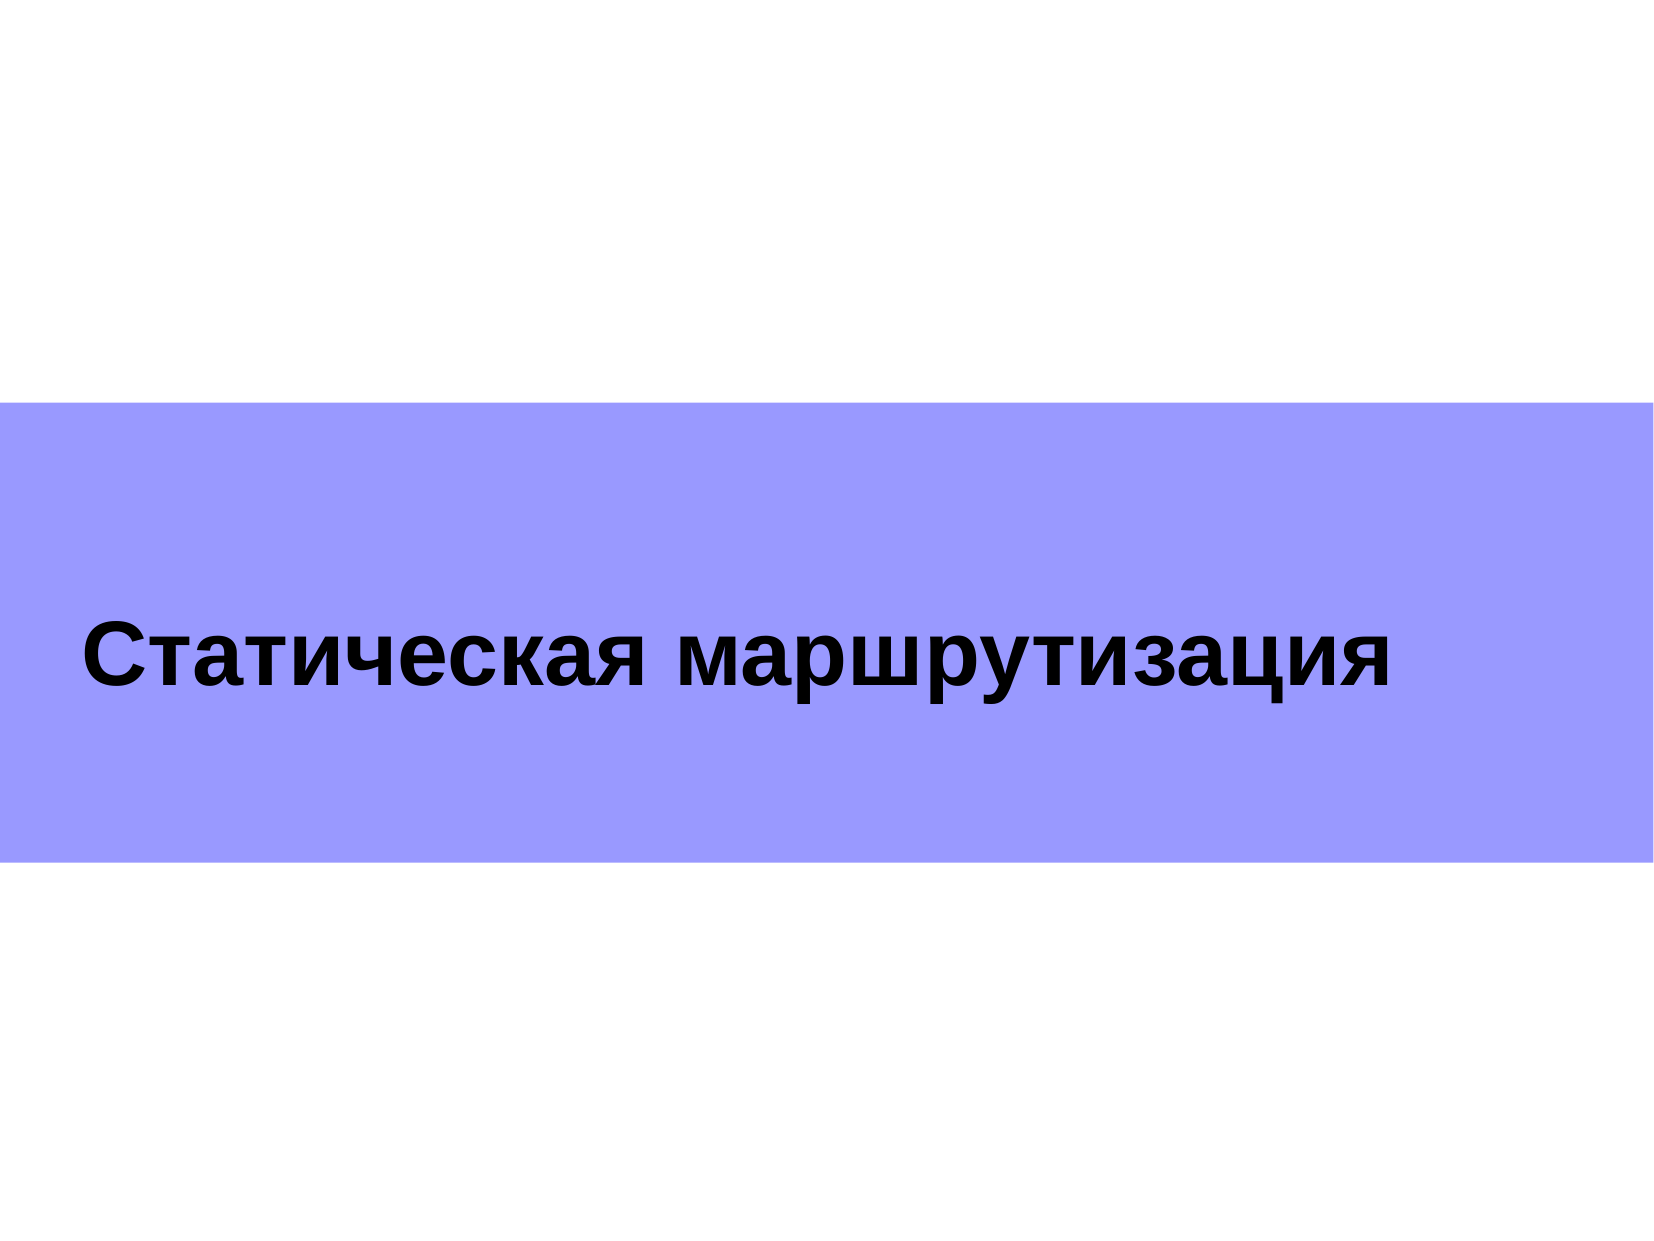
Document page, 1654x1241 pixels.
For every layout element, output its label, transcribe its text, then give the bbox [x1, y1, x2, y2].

text_box Статическая маршрутизация [67, 600, 1530, 772]
